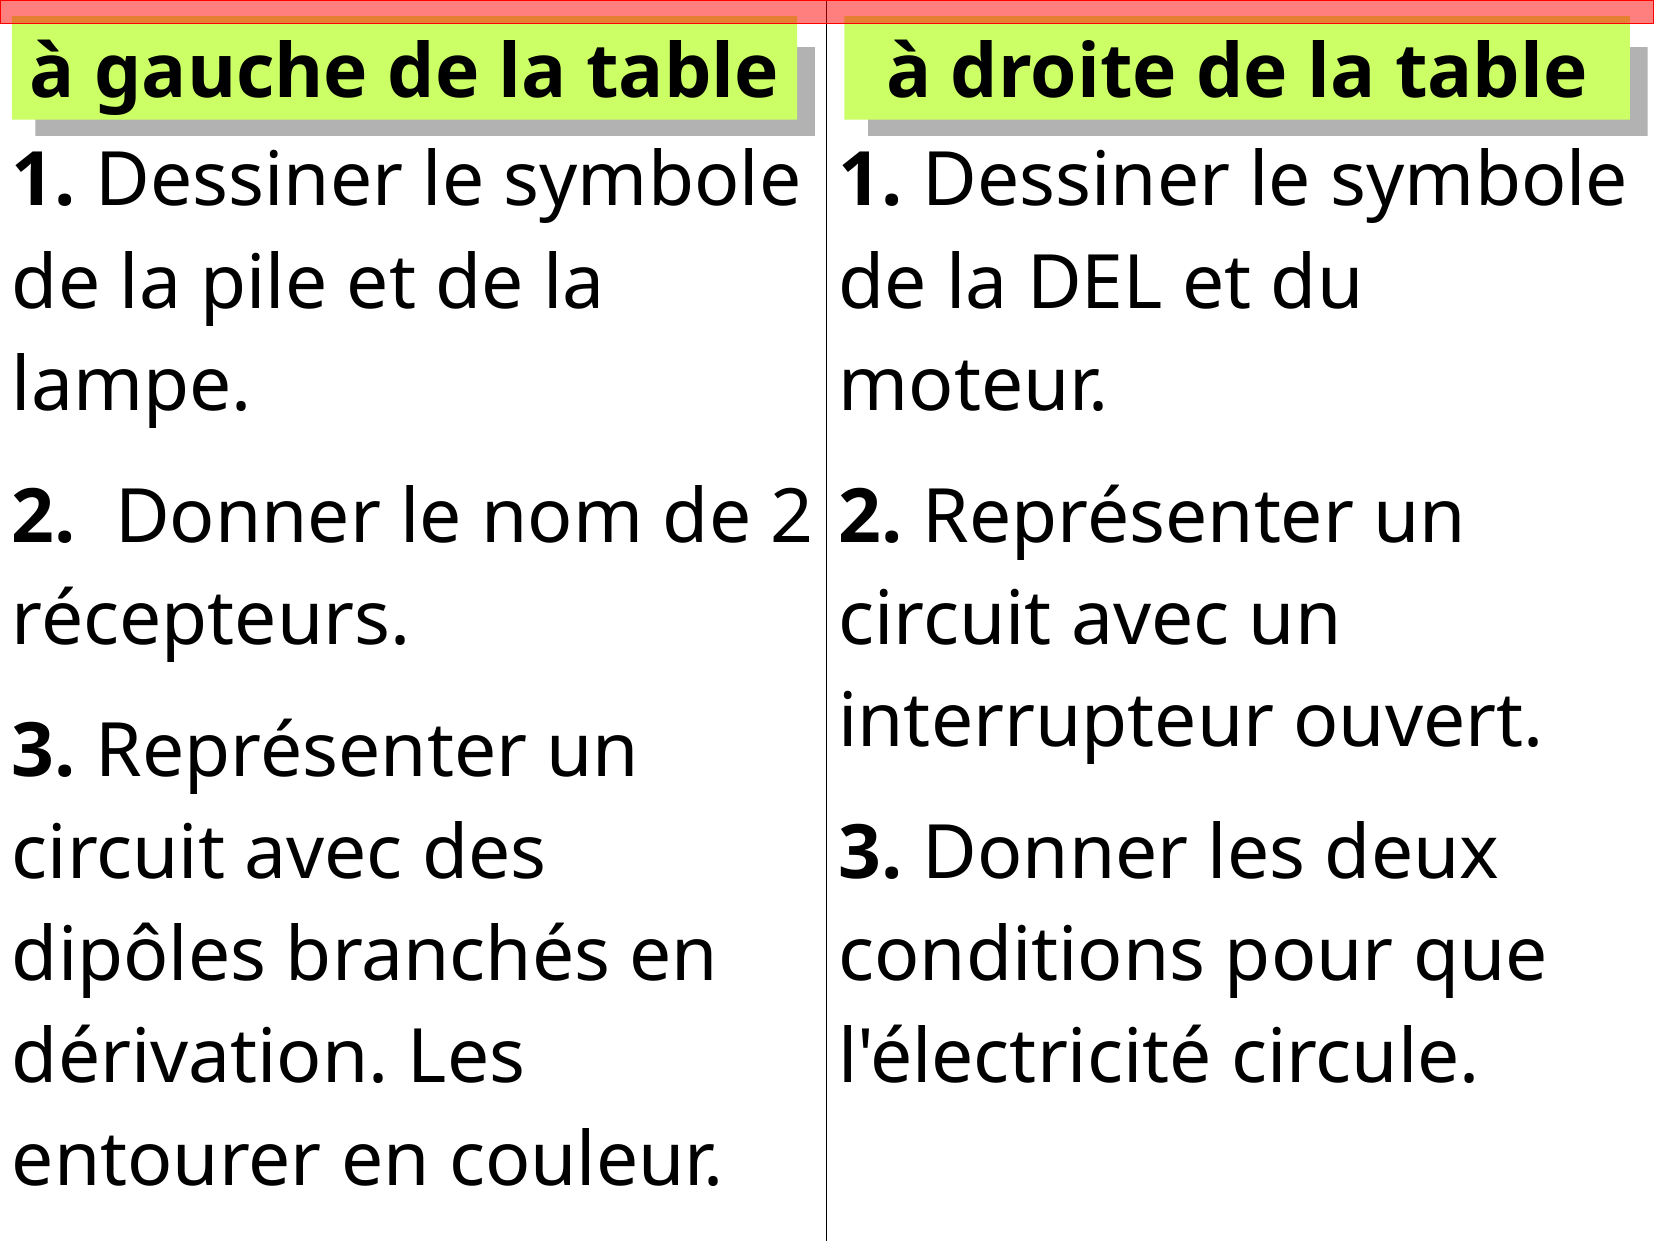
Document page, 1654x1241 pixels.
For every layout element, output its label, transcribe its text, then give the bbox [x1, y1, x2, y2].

text_box [0, 0, 1654, 24]
text_box [35, 47, 815, 125]
list 1. Dessiner le symbole de la pile et de la lampe. 2. Donner le nom de 2 récepteurs. 3. Représenter un circuit avec des dipôles branchés en dérivation. Les entourer en couleur. [11, 125, 815, 1241]
title à gauche de la table [11, 24, 798, 120]
list 1. Dessiner le symbole de la DEL et du moteur. 2. Représenter un circuit avec un interrupteur ouvert. 3. Donner les deux conditions pour que l'électricité circule. [838, 125, 1654, 1241]
title à droite de la table [844, 24, 1630, 120]
text_box [868, 47, 1648, 125]
